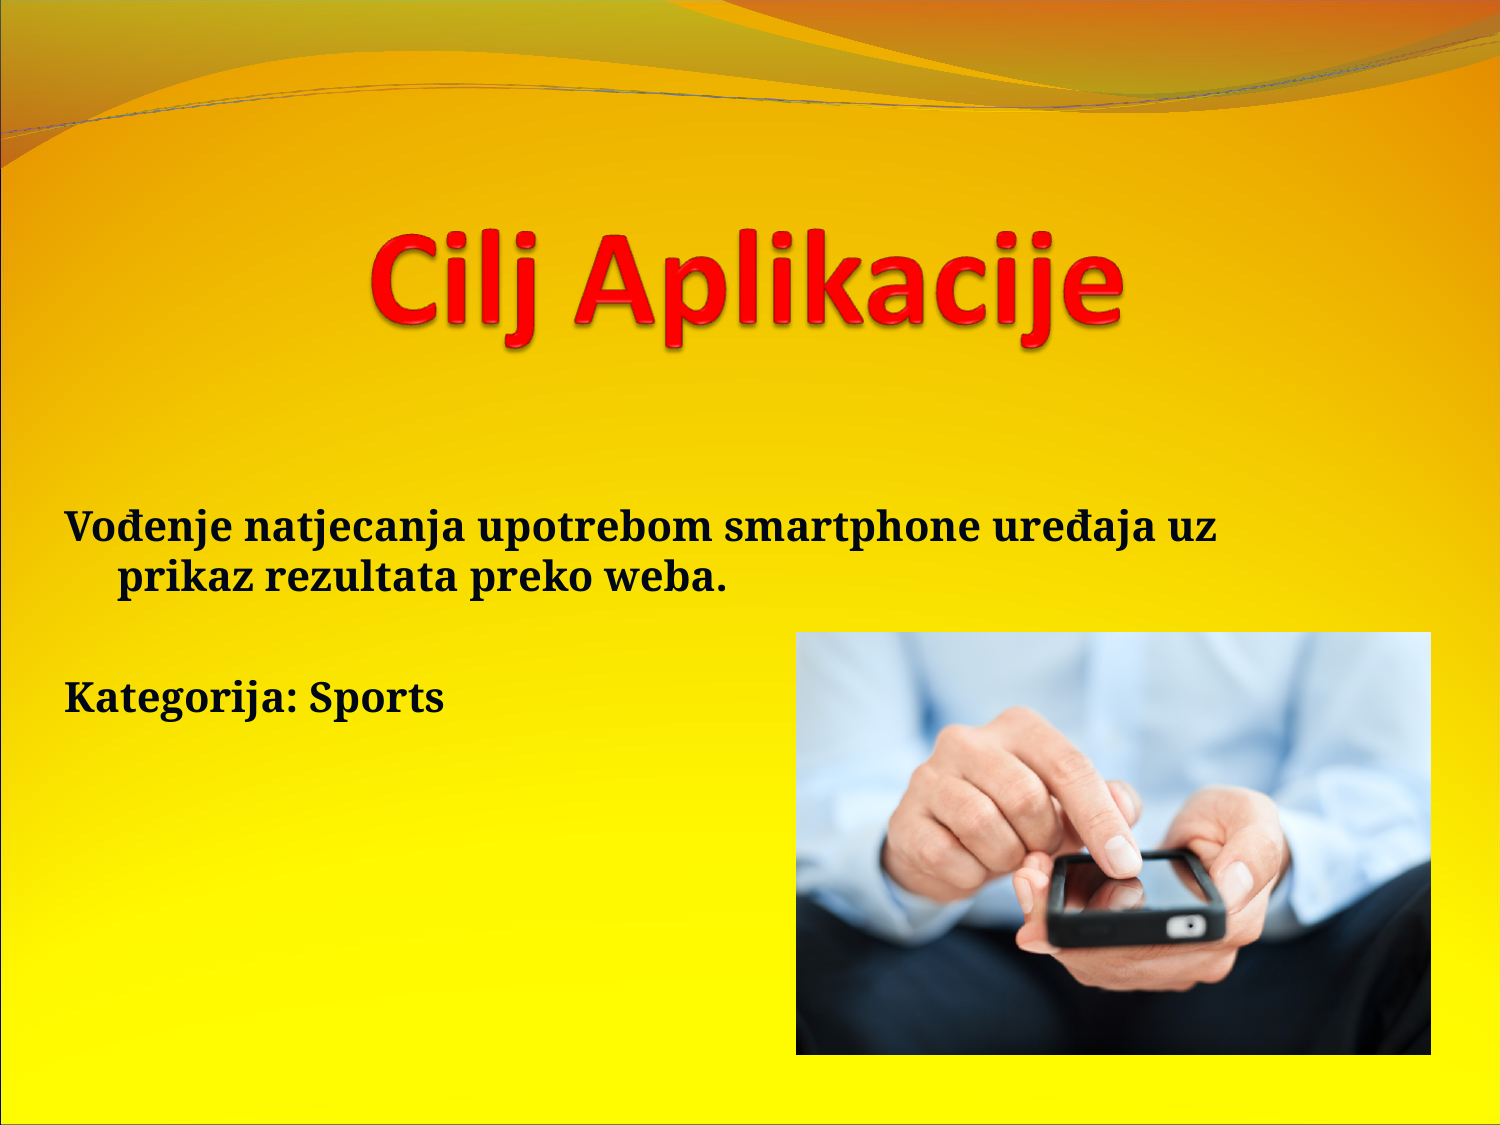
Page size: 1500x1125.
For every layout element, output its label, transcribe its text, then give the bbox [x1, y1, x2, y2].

picture [0, 0, 1500, 1125]
text_box [103, 57, 1394, 372]
text_box Vođenje natjecanja upotrebom smartphone uređaja uz prikaz rezultata preko weba. Kategorija: Sports [46, 492, 1336, 789]
